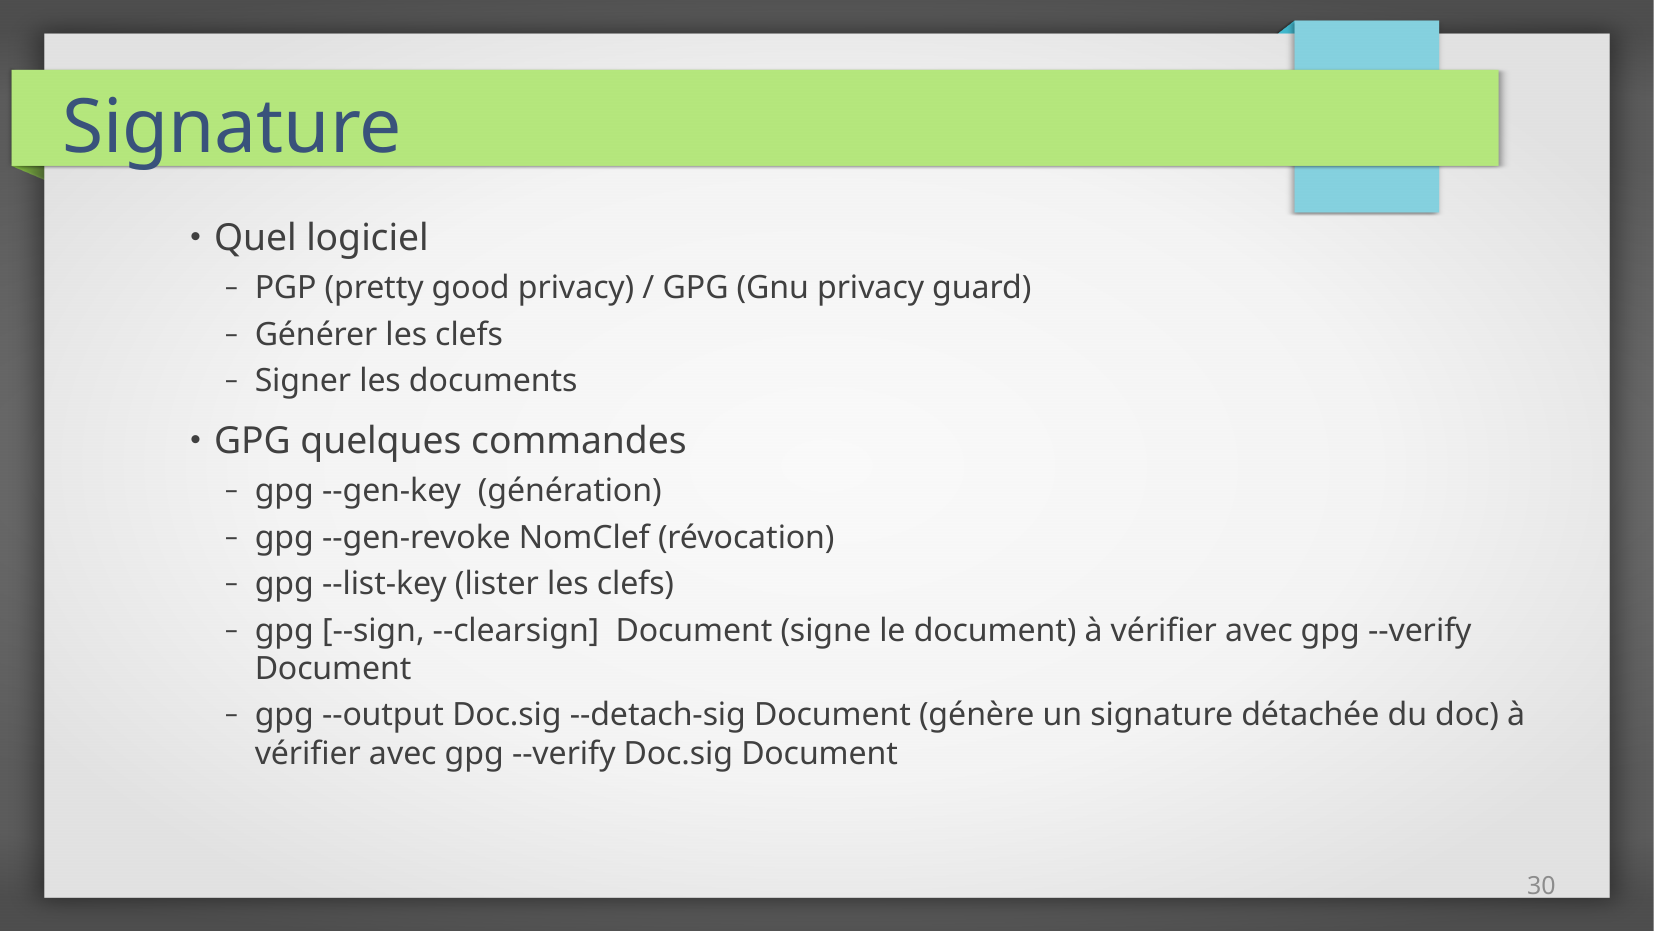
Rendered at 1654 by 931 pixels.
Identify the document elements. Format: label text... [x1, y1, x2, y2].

picture [0, 0, 1654, 931]
text_box <numéro> [1184, 862, 1571, 912]
text_box Quel logiciel PGP (pretty good privacy) / GPG (Gnu privacy guard) Générer les clefs Signer les documents GPG quelques commandes gpg --gen-key (génération) gpg --gen-revoke NomClef (révocation) gpg --list-key (lister les clefs) gpg [--sign, --clearsign] Document (signe le document) à vérifier avec gpg --verify Document gpg --output Doc.sig --detach-sig Document (génère un signature détachée du doc) à vérifier avec gpg --verify Doc.sig Document [175, 211, 1571, 780]
text_box Signature [47, 88, 1536, 174]
